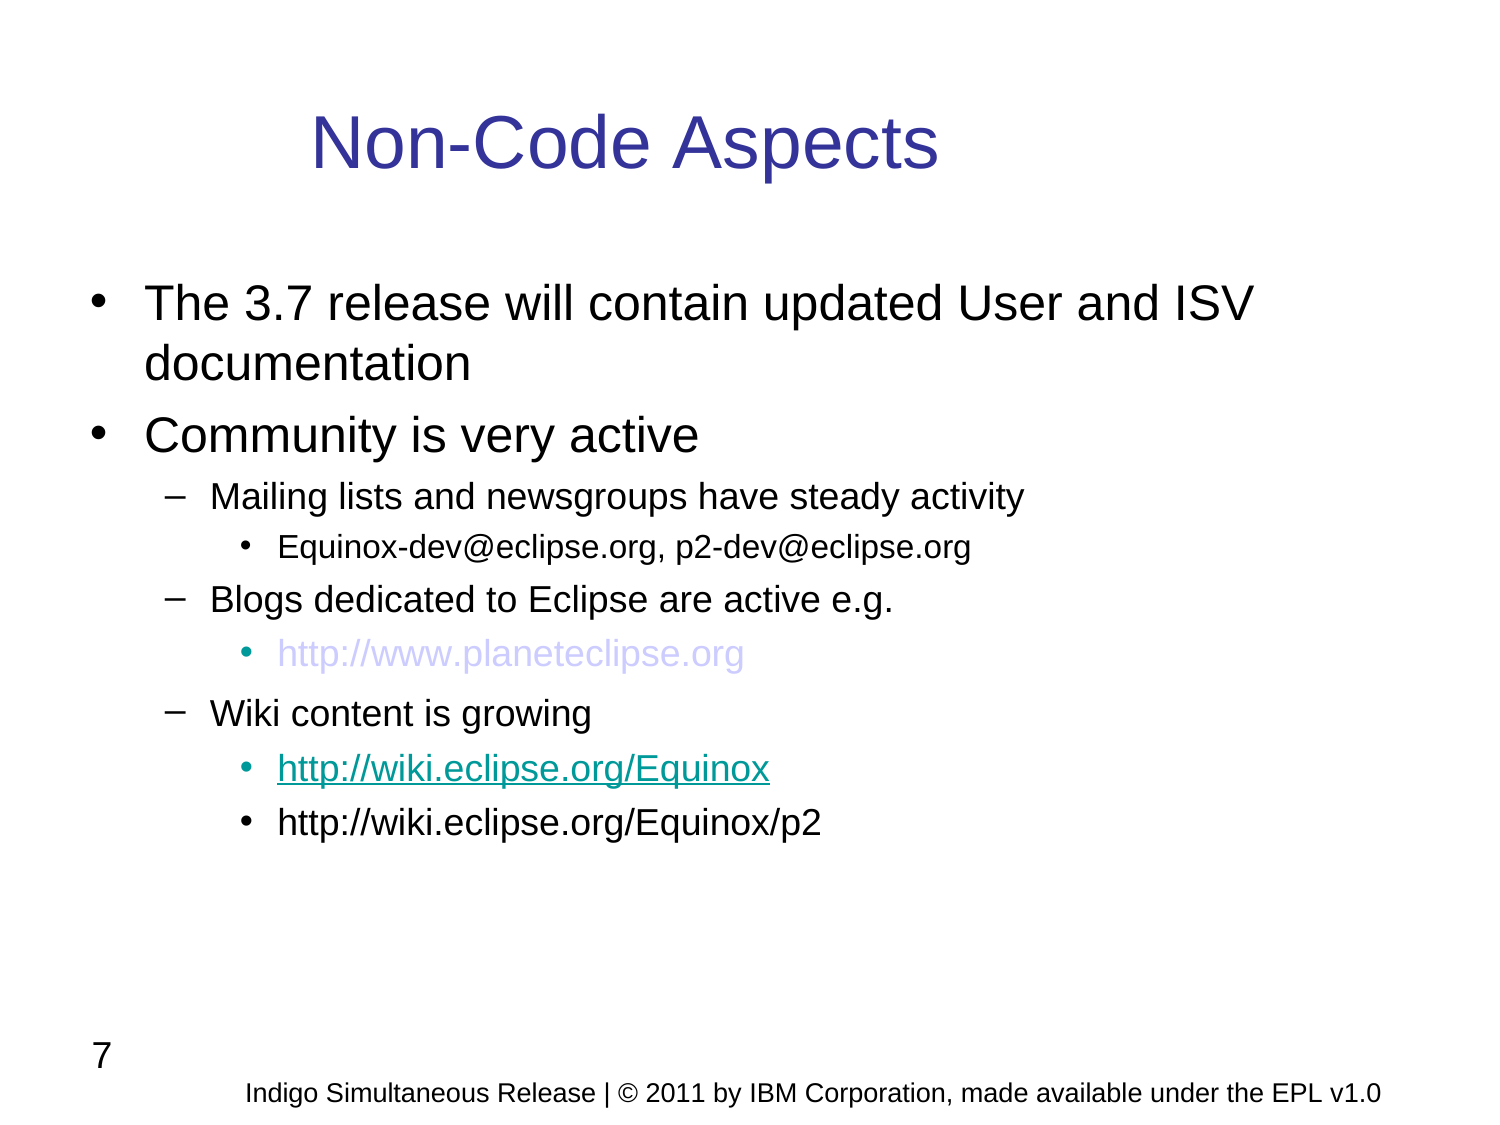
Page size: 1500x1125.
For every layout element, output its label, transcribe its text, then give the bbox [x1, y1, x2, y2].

title Non-Code Aspects [74, 45, 1176, 233]
list The 3.7 release will contain updated User and ISV documentation Community is very active Mailing lists and newsgroups have steady activity Equinox-dev@eclipse.org, p2-dev@eclipse.org Blogs dedicated to Eclipse are active e.g. http://www.planeteclipse.org Wiki content is growing http://wiki.eclipse.org/Equinox http://wiki.eclipse.org/Equinox/p2 [75, 262, 1426, 1005]
